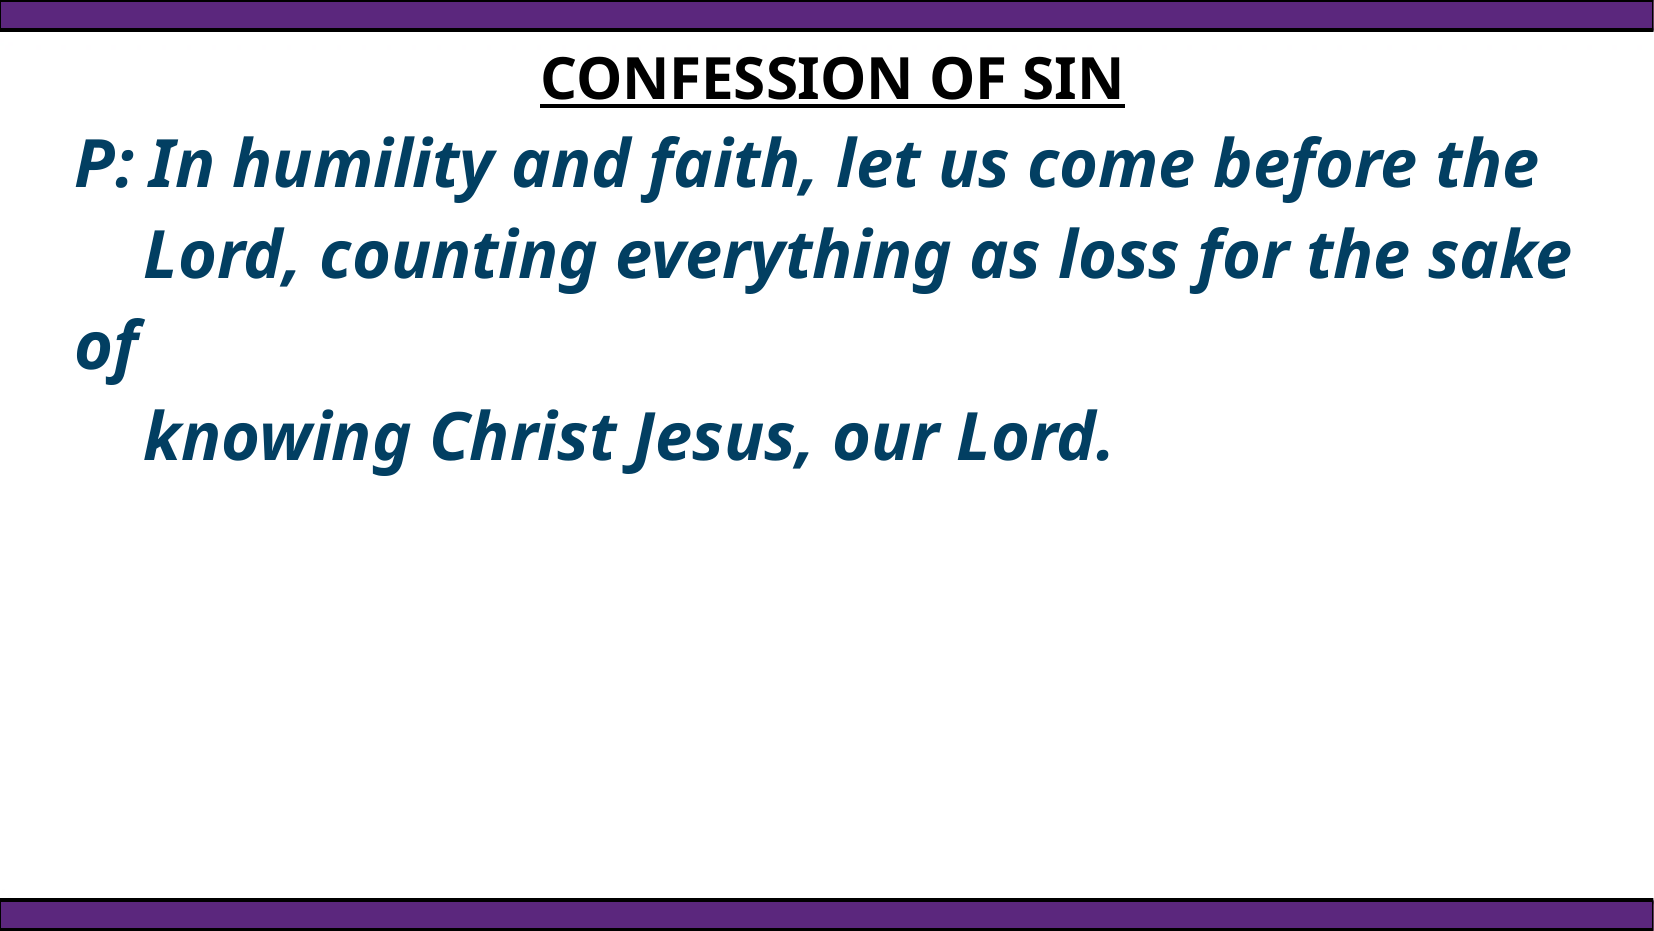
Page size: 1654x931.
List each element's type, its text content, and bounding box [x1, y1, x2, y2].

picture [0, 31, 1654, 900]
text_box [0, 900, 1654, 931]
text_box [0, 0, 1654, 31]
text_box CONFESSION OF SIN P: In humility and faith, let us come before the Lord, counting everything as loss for the sake of knowing Christ Jesus, our Lord. [60, 30, 1606, 391]
